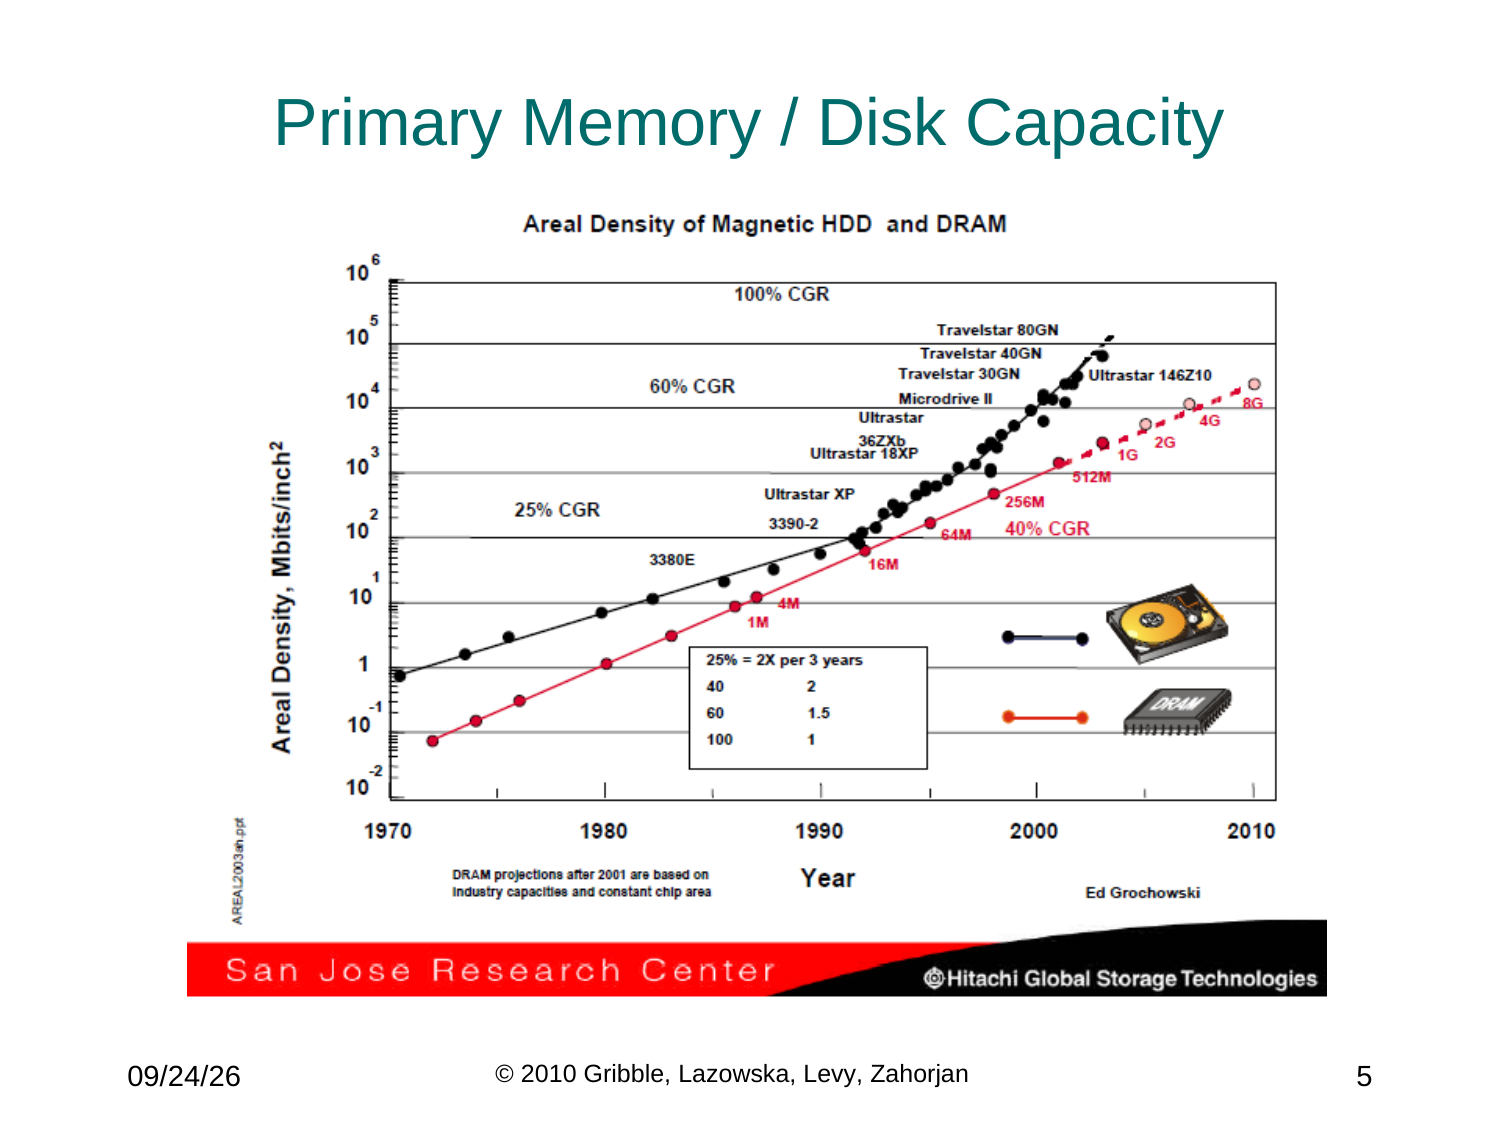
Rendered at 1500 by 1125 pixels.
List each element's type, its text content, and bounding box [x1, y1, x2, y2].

title Primary Memory / Disk Capacity [112, 54, 1388, 183]
picture [187, 187, 1327, 1004]
